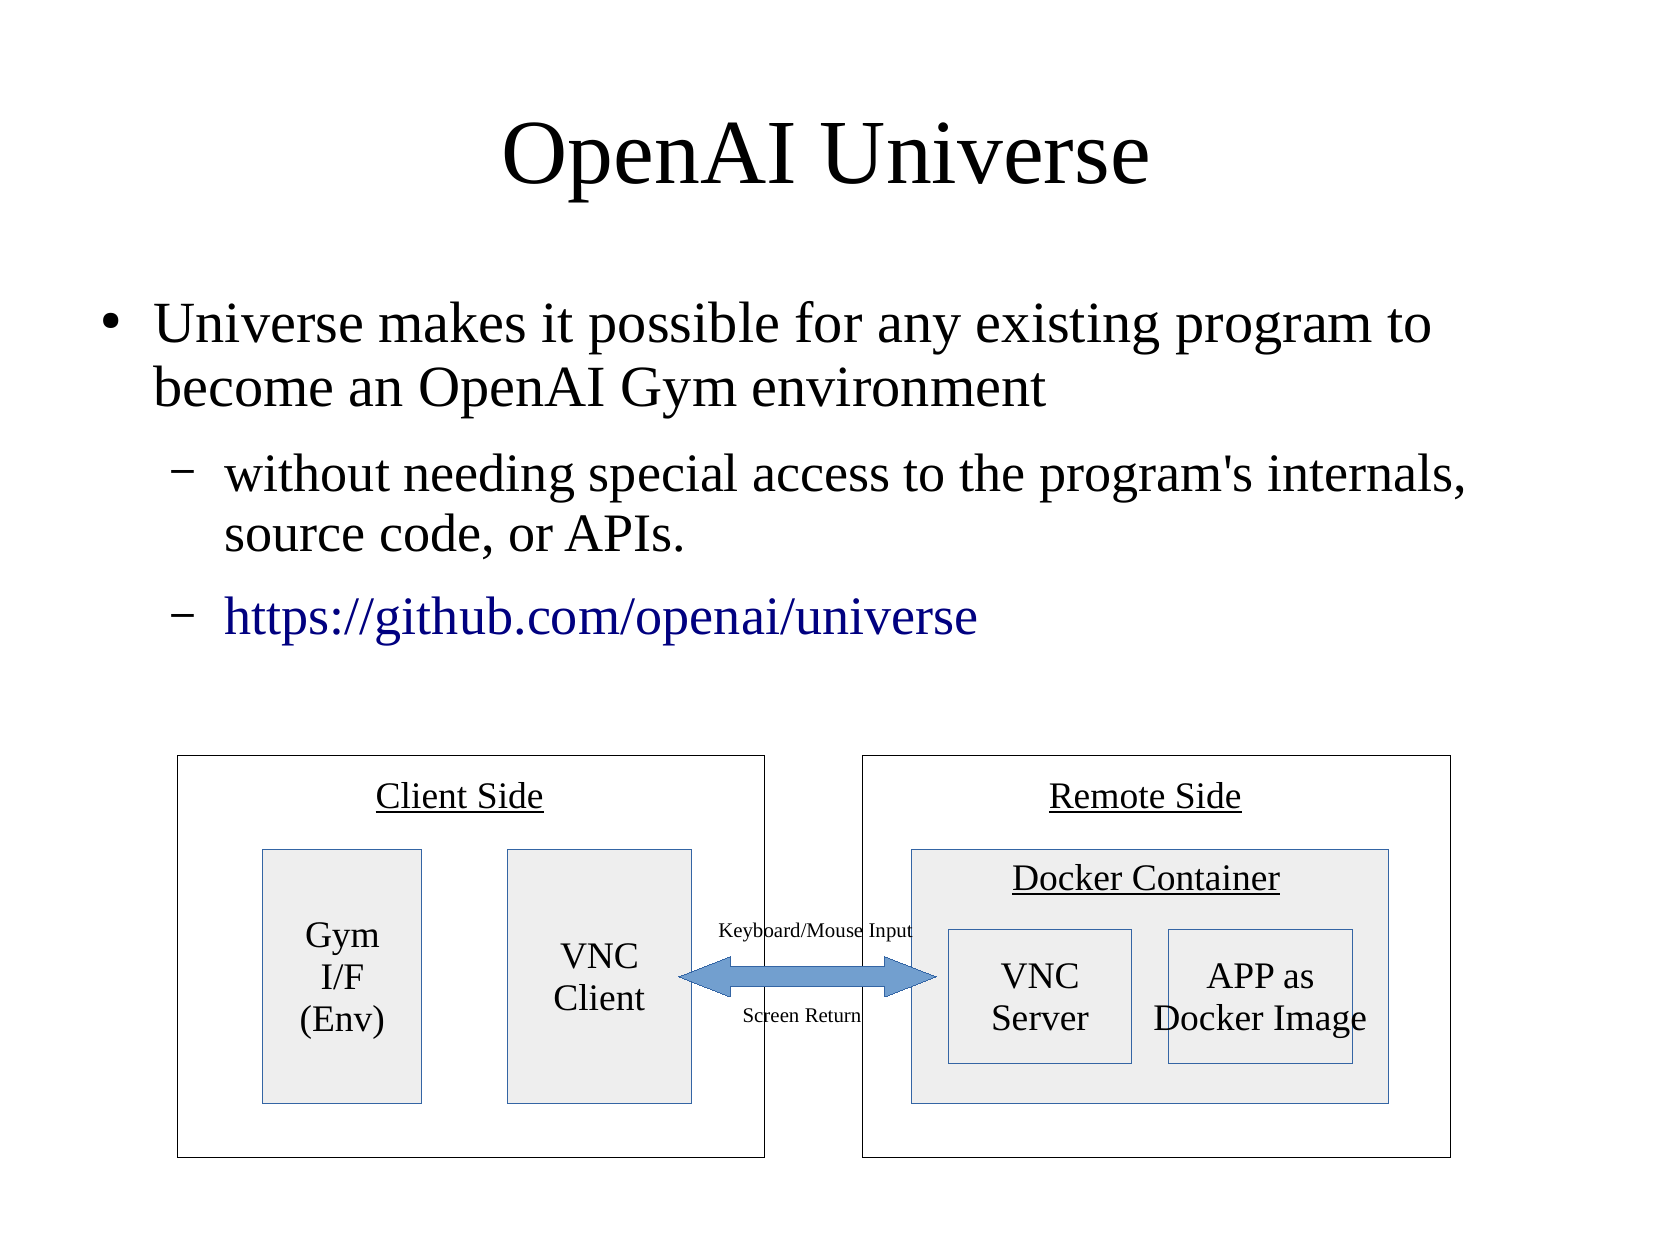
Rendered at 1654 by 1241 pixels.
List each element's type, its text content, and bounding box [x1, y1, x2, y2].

list Universe makes it possible for any existing program to become an OpenAI Gym environment without needing special access to the program's internals, source code, or APIs. https://github.com/openai/universe [82, 290, 1571, 1010]
text_box APP as Docker Image [1168, 929, 1353, 1064]
text_box Gym I/F (Env) [262, 849, 422, 1104]
text_box [1161, 1007, 1168, 1028]
text_box VNC Client [507, 849, 692, 1104]
text_box Docker Container [997, 849, 1389, 970]
text_box Remote Side [1033, 767, 1524, 888]
text_box VNC Server [948, 929, 1132, 1064]
text_box [1355, 1014, 1362, 1020]
title OpenAI Universe [82, 49, 1571, 257]
text_box Screen Return [727, 996, 948, 1043]
text_box Keyboard/Mouse Input [703, 911, 997, 957]
text_box [862, 755, 1451, 911]
text_box Client Side [360, 767, 655, 837]
text_box [177, 755, 948, 1158]
text_box [862, 888, 1451, 1158]
